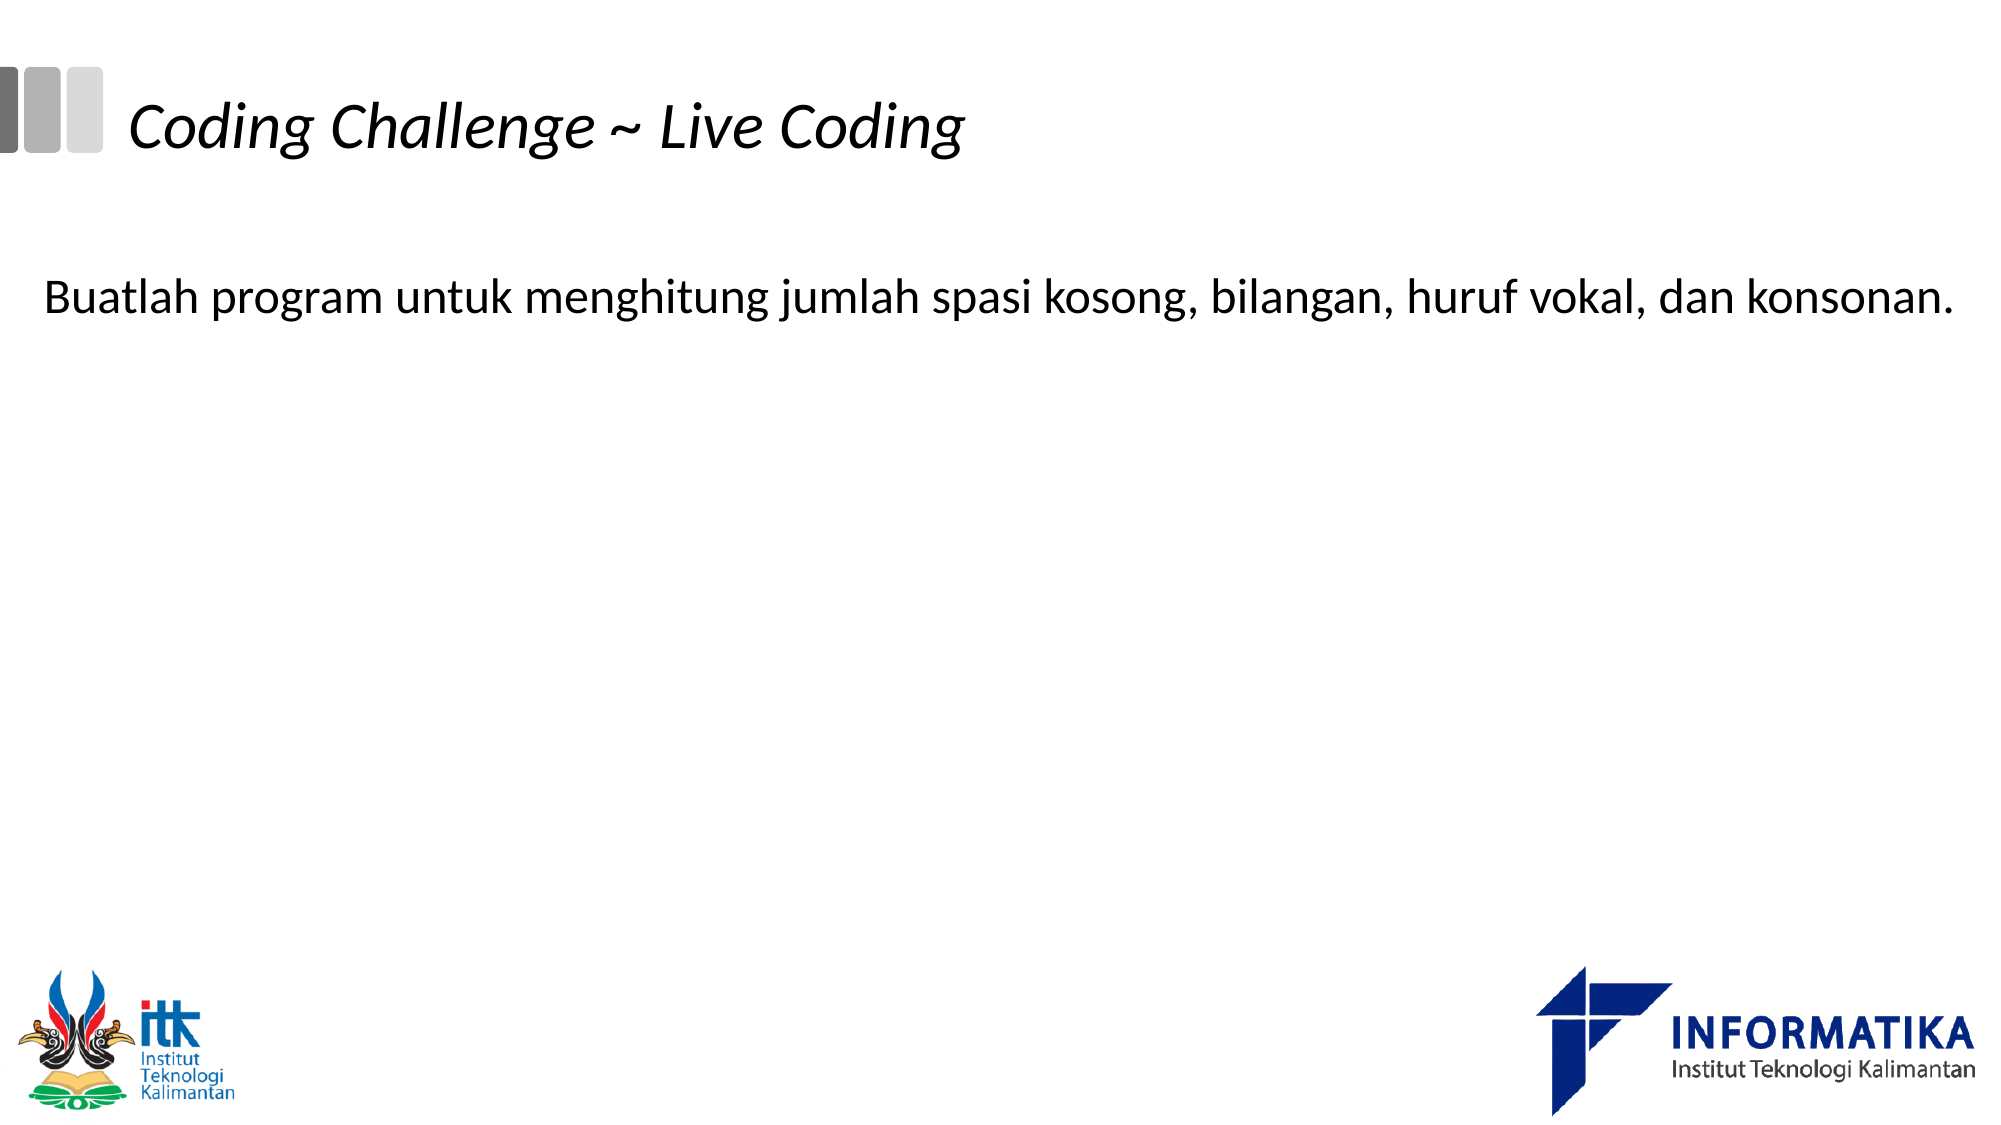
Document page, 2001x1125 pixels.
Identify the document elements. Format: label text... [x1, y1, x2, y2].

text_box Buatlah program untuk menghitung jumlah spasi kosong, bilangan, huruf vokal, dan konsonan. [29, 256, 1971, 332]
picture [0, 935, 253, 1125]
picture [1534, 965, 1976, 1118]
title Coding Challenge ~ Live Coding [108, 70, 1834, 166]
